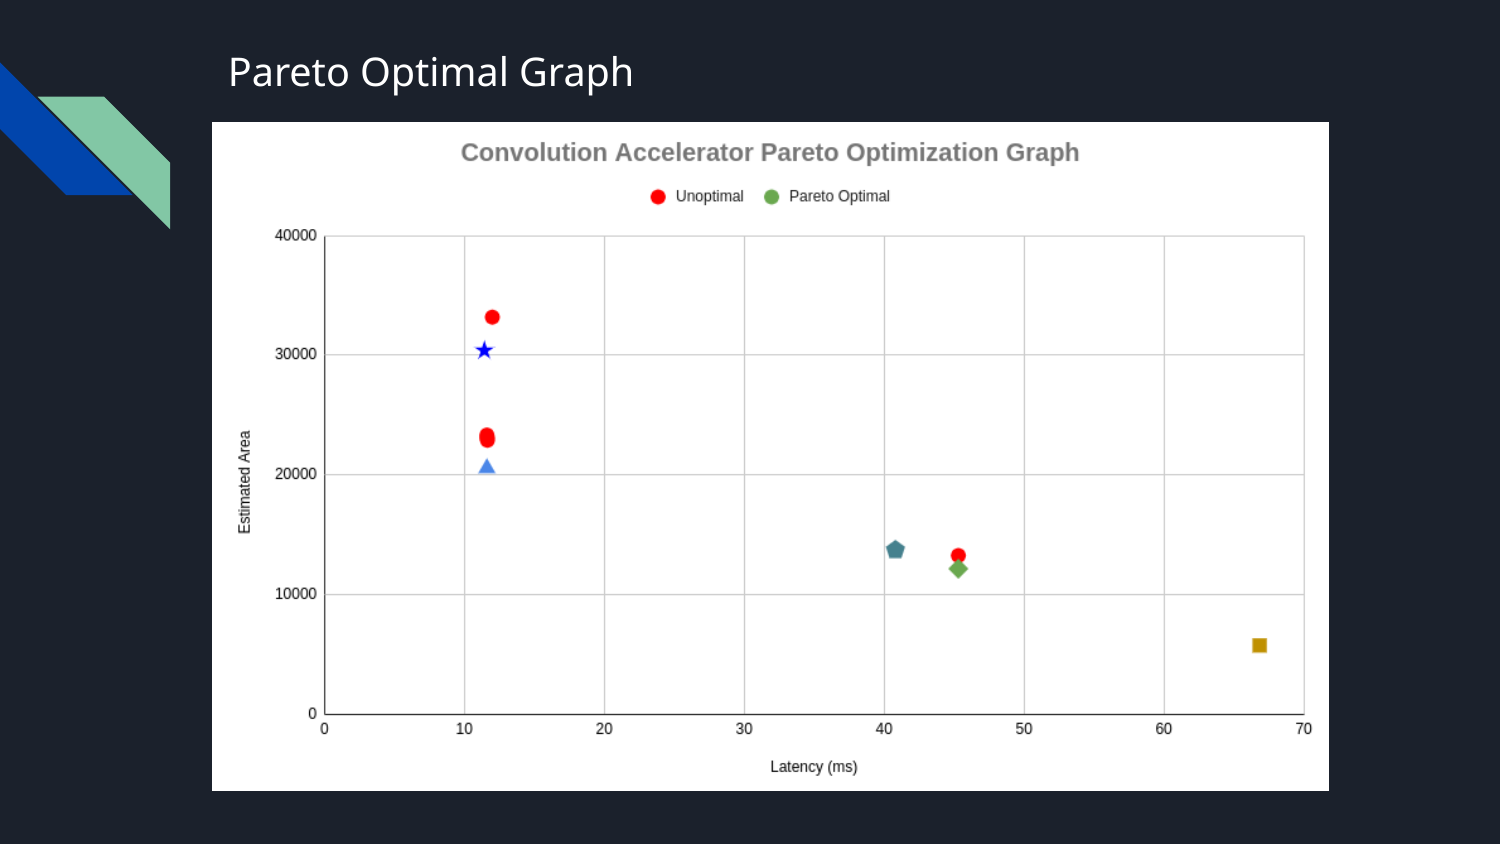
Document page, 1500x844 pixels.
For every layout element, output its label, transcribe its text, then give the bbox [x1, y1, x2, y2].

picture [212, 122, 1329, 791]
title Pareto Optimal Graph [212, 29, 1368, 114]
